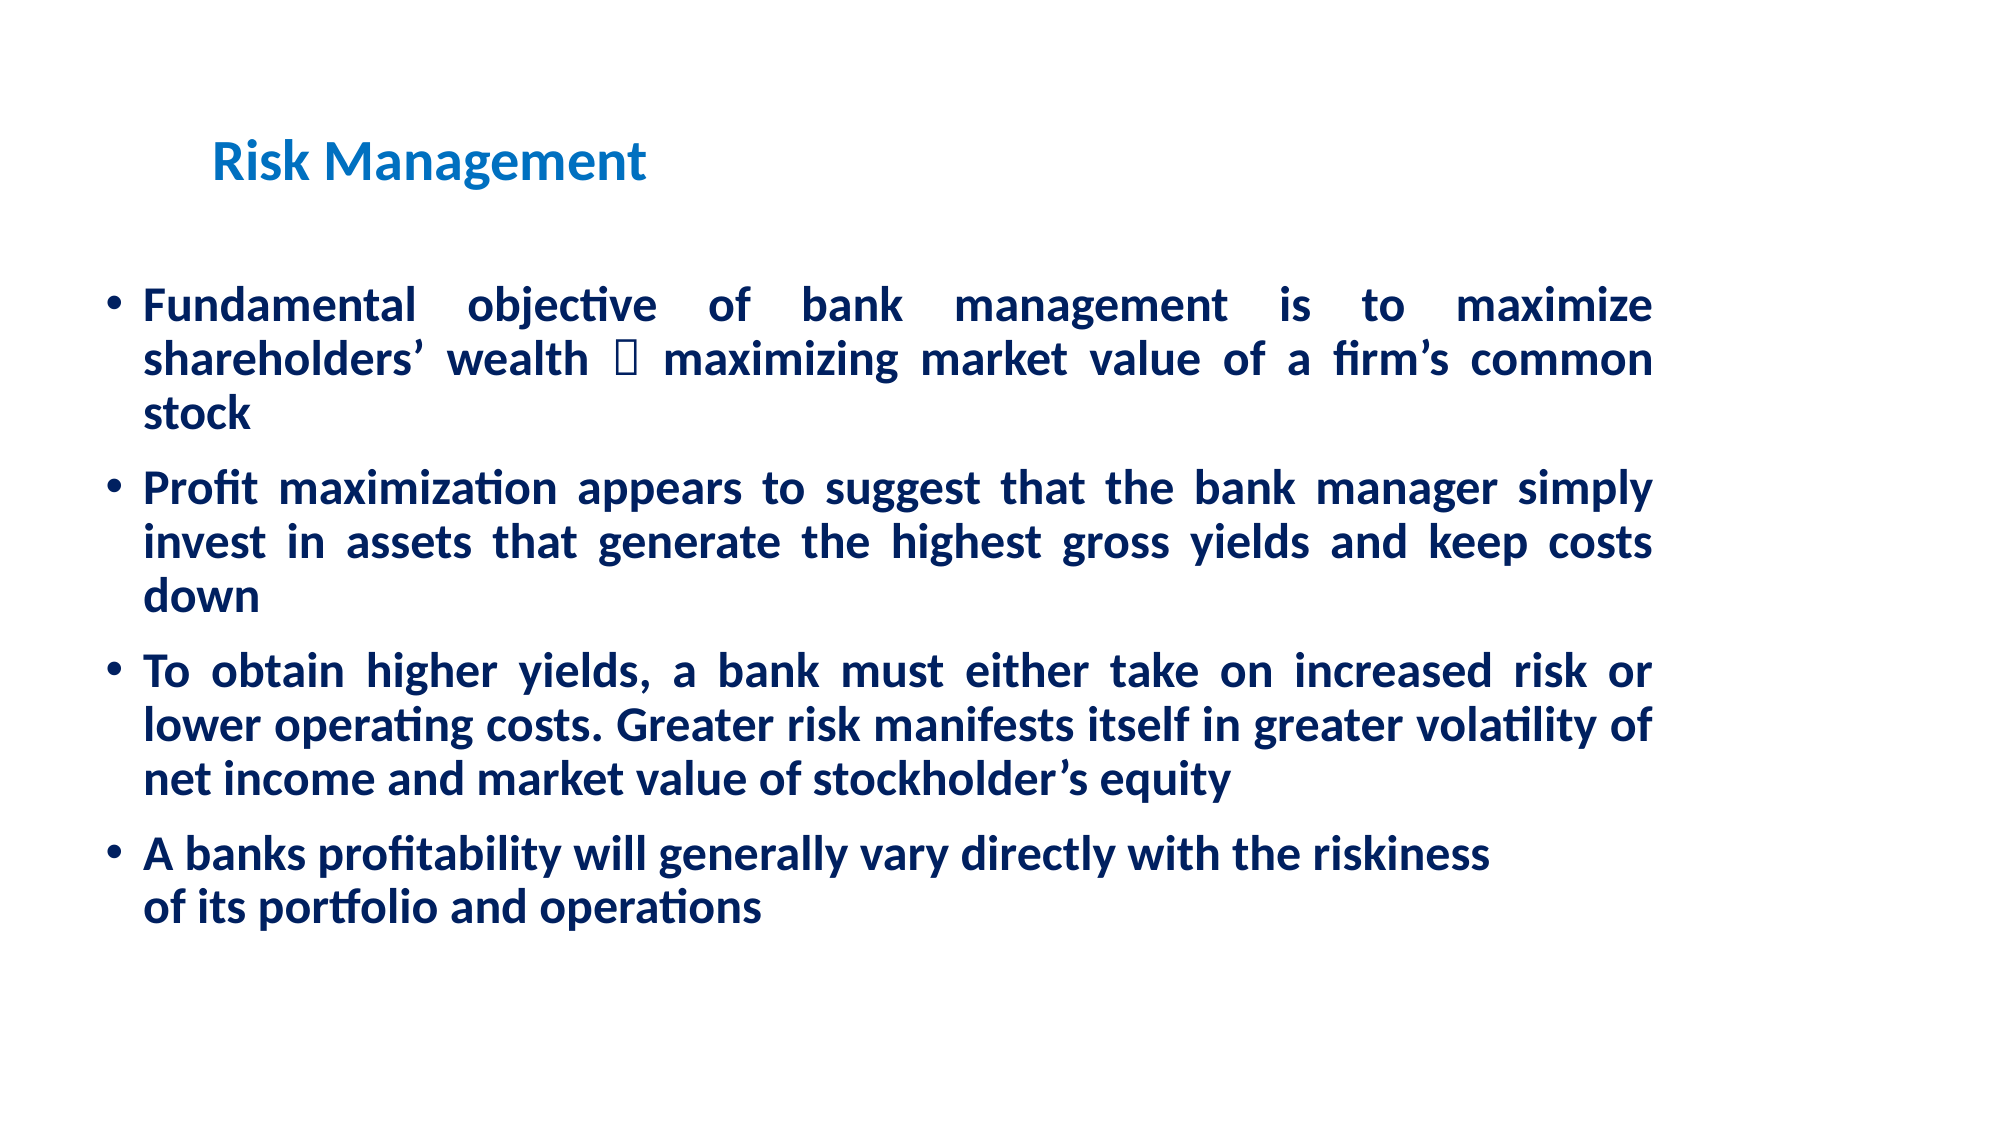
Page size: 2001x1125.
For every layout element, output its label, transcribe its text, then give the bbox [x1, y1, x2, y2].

list Fundamental objective of bank management is to maximize shareholders’ wealth  maximizing market value of a firm’s common stock Profit maximization appears to suggest that the bank manager simply invest in assets that generate the highest gross yields and keep costs down To obtain higher yields, a bank must either take on increased risk or lower operating costs. Greater risk manifests itself in greater volatility of net income and market value of stockholder’s equity A banks profitability will generally vary directly with the riskiness of its portfolio and operations [90, 271, 1670, 866]
text_box Risk Management [197, 114, 1724, 200]
